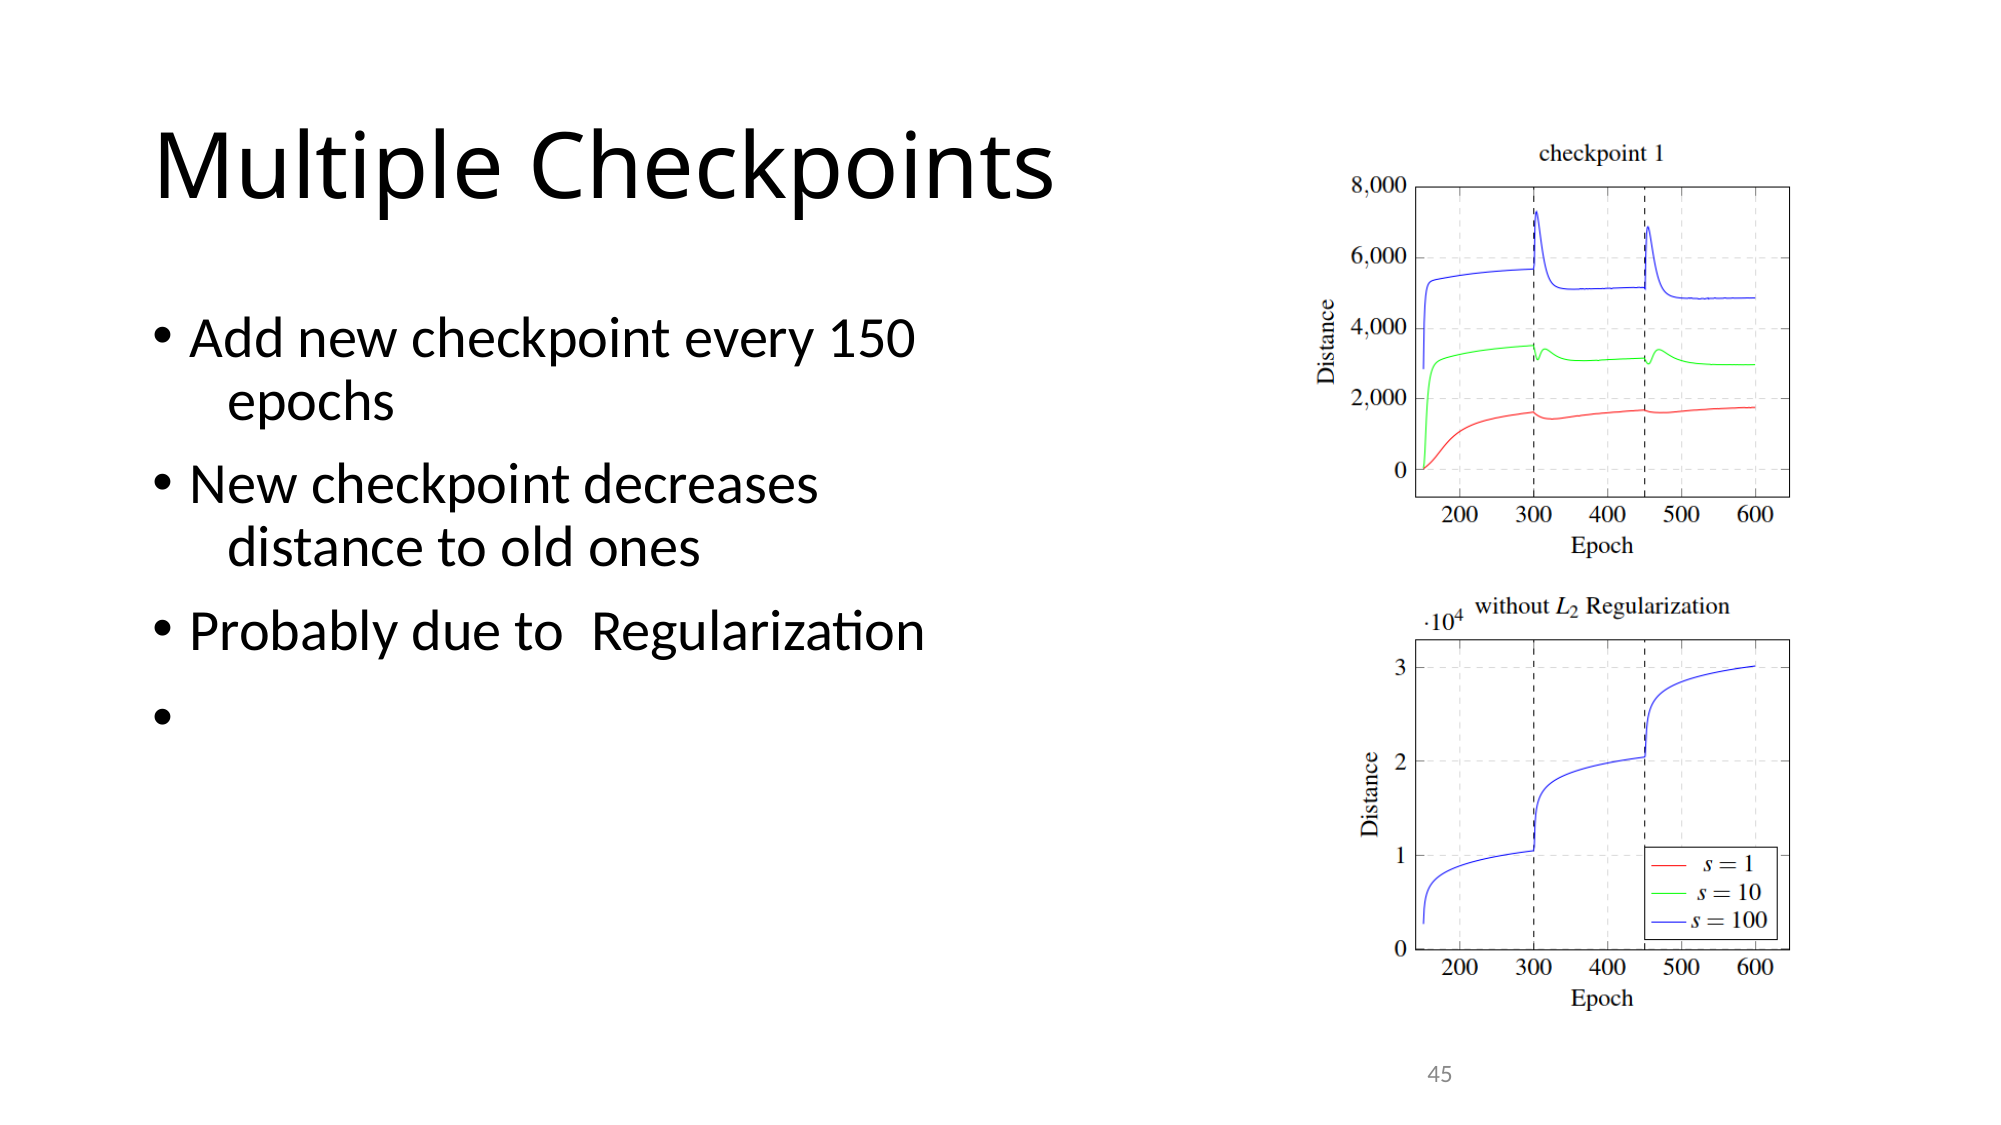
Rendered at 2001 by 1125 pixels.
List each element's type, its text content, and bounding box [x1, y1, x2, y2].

list Add new checkpoint every 150 epochs New checkpoint decreases distance to old ones Probably due to Regularization [137, 299, 988, 1014]
title Multiple Checkpoints [137, 59, 1863, 278]
picture [1295, 127, 1863, 1013]
text_box [1412, 1042, 1863, 1103]
